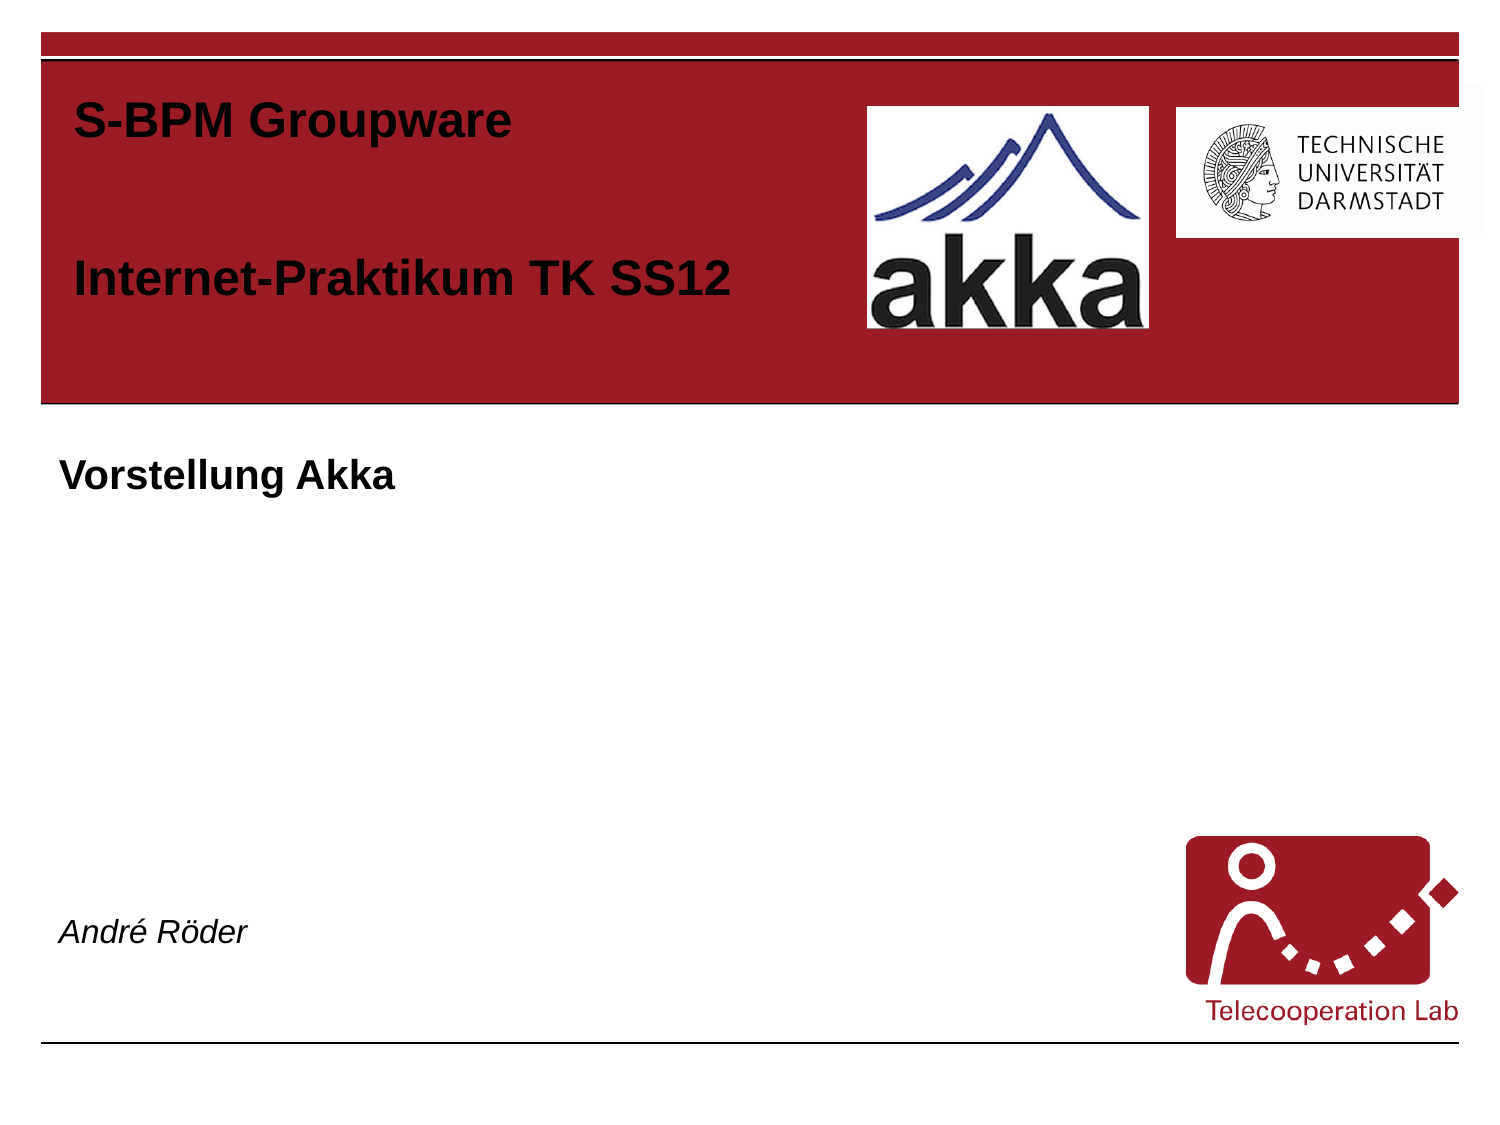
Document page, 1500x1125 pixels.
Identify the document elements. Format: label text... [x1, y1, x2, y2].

title S-BPM Groupware [58, 80, 1149, 218]
picture [1176, 84, 1484, 238]
picture [867, 106, 1149, 329]
picture [1186, 836, 1459, 1026]
text_box Vorstellung Akka André Röder [58, 432, 1471, 1001]
subtitle Internet-Praktikum TK SS12 [58, 237, 1149, 393]
